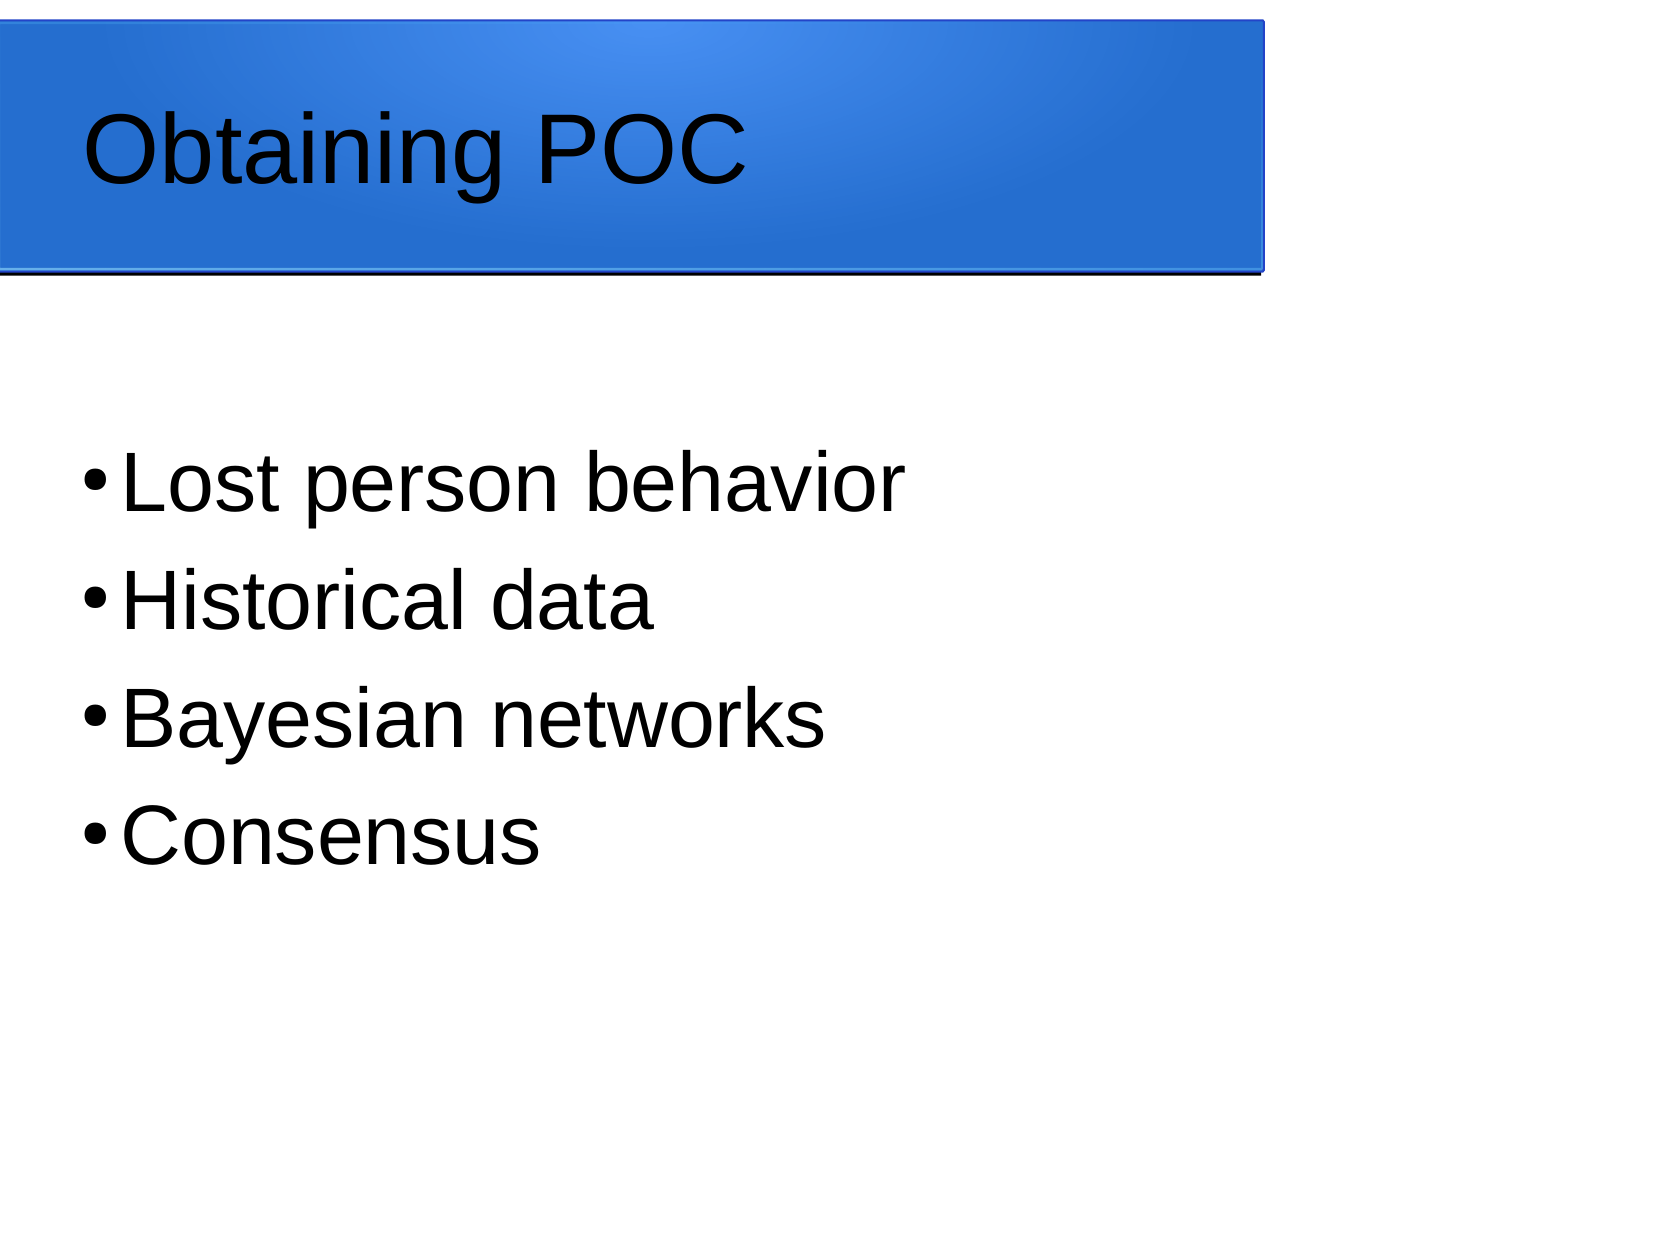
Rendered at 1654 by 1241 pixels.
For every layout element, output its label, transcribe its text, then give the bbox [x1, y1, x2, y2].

list Lost person behavior Historical data Bayesian networks Consensus [67, 435, 1556, 886]
title Obtaining POC [82, 47, 1235, 252]
